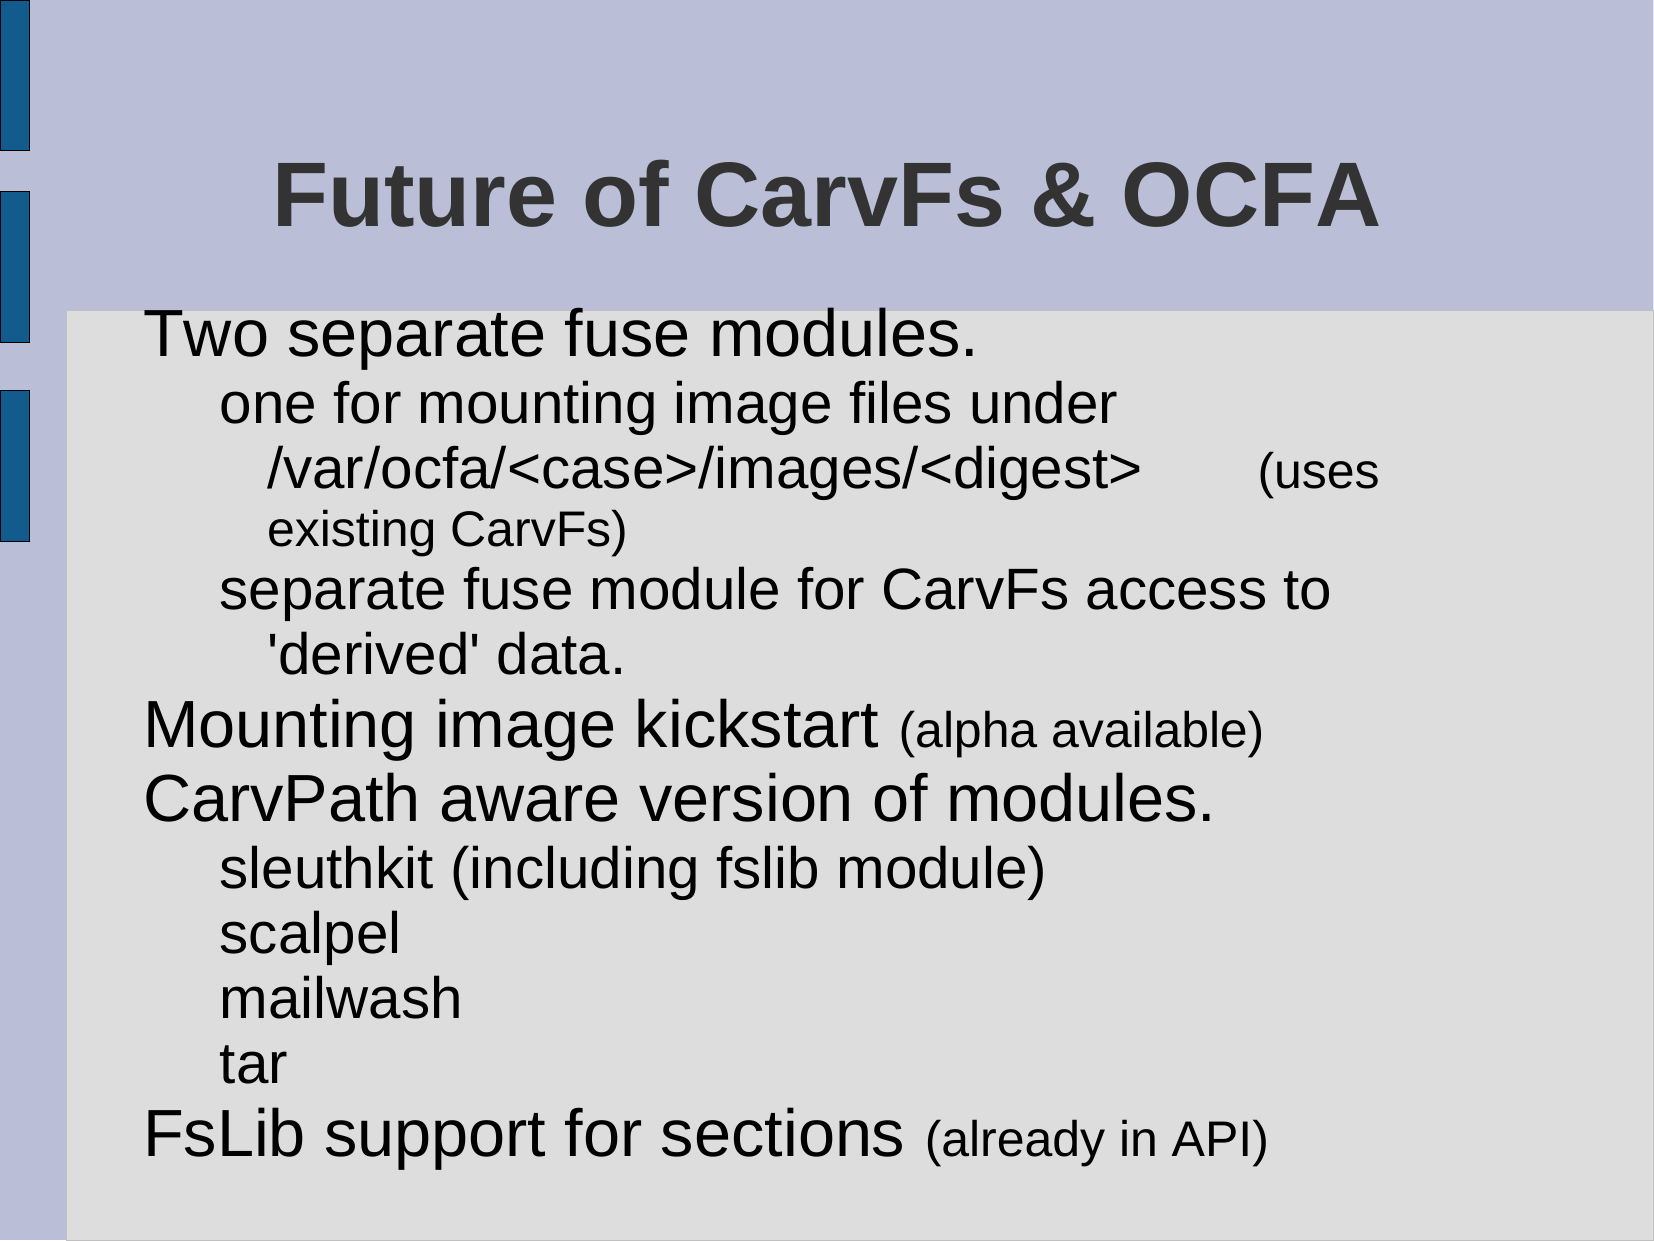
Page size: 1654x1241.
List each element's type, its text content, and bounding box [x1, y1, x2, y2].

list Two separate fuse modules. one for mounting image files under /var/ocfa/<case>/images/<digest> (uses existing CarvFs) separate fuse module for CarvFs access to 'derived' data. Mounting image kickstart (alpha available) CarvPath aware version of modules. sleuthkit (including fslib module) scalpel mailwash tar FsLib support for sections (already in API) [125, 295, 1538, 1208]
title Future of CarvFs & OCFA [121, 91, 1534, 299]
